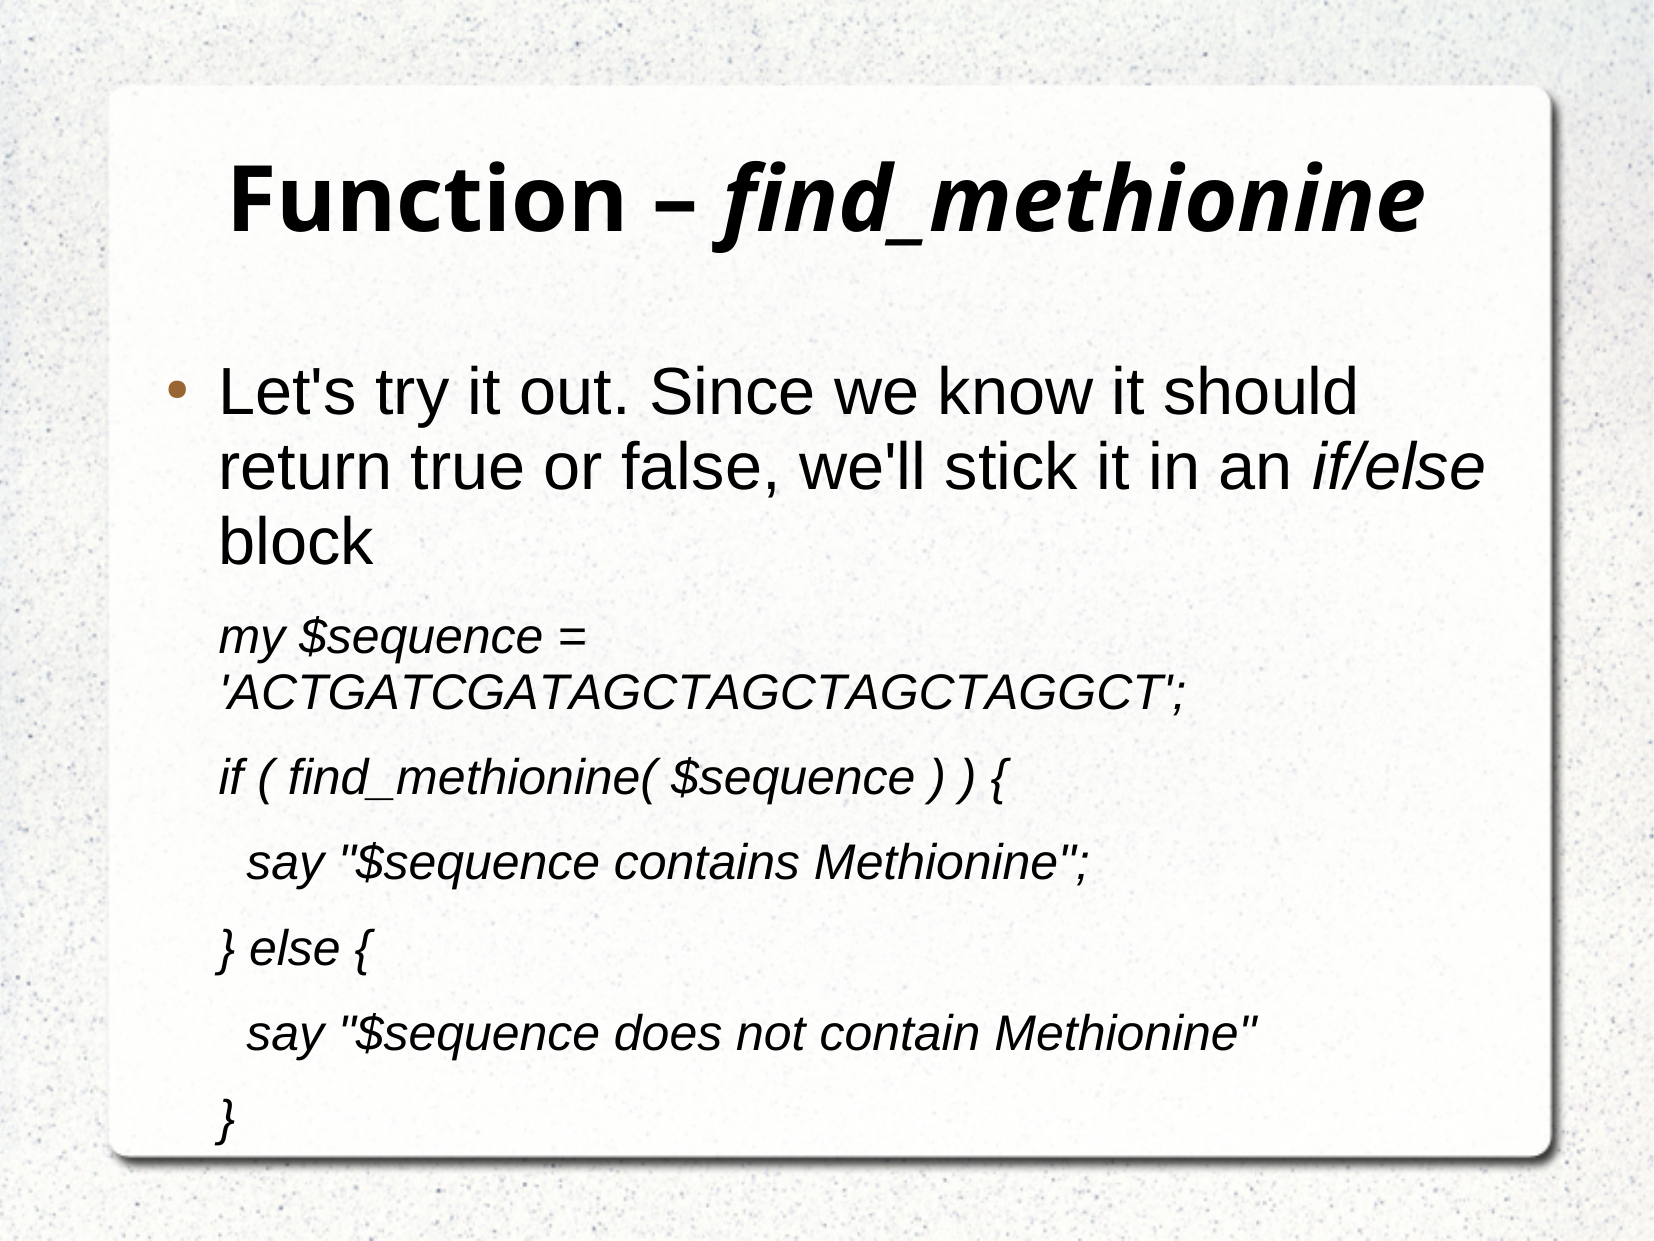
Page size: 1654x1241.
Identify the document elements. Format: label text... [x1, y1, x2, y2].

picture [0, 0, 1654, 1241]
list Let's try it out. Since we know it should return true or false, we'll stick it in an if/else block my $sequence = 'ACTGATCGATAGCTAGCTAGCTAGGCT'; if ( find_methionine( $sequence ) ) { say "$sequence contains Methionine"; } else { say "$sequence does not contain Methionine" } [147, 354, 1506, 1146]
title Function – find_methionine [118, 96, 1536, 296]
